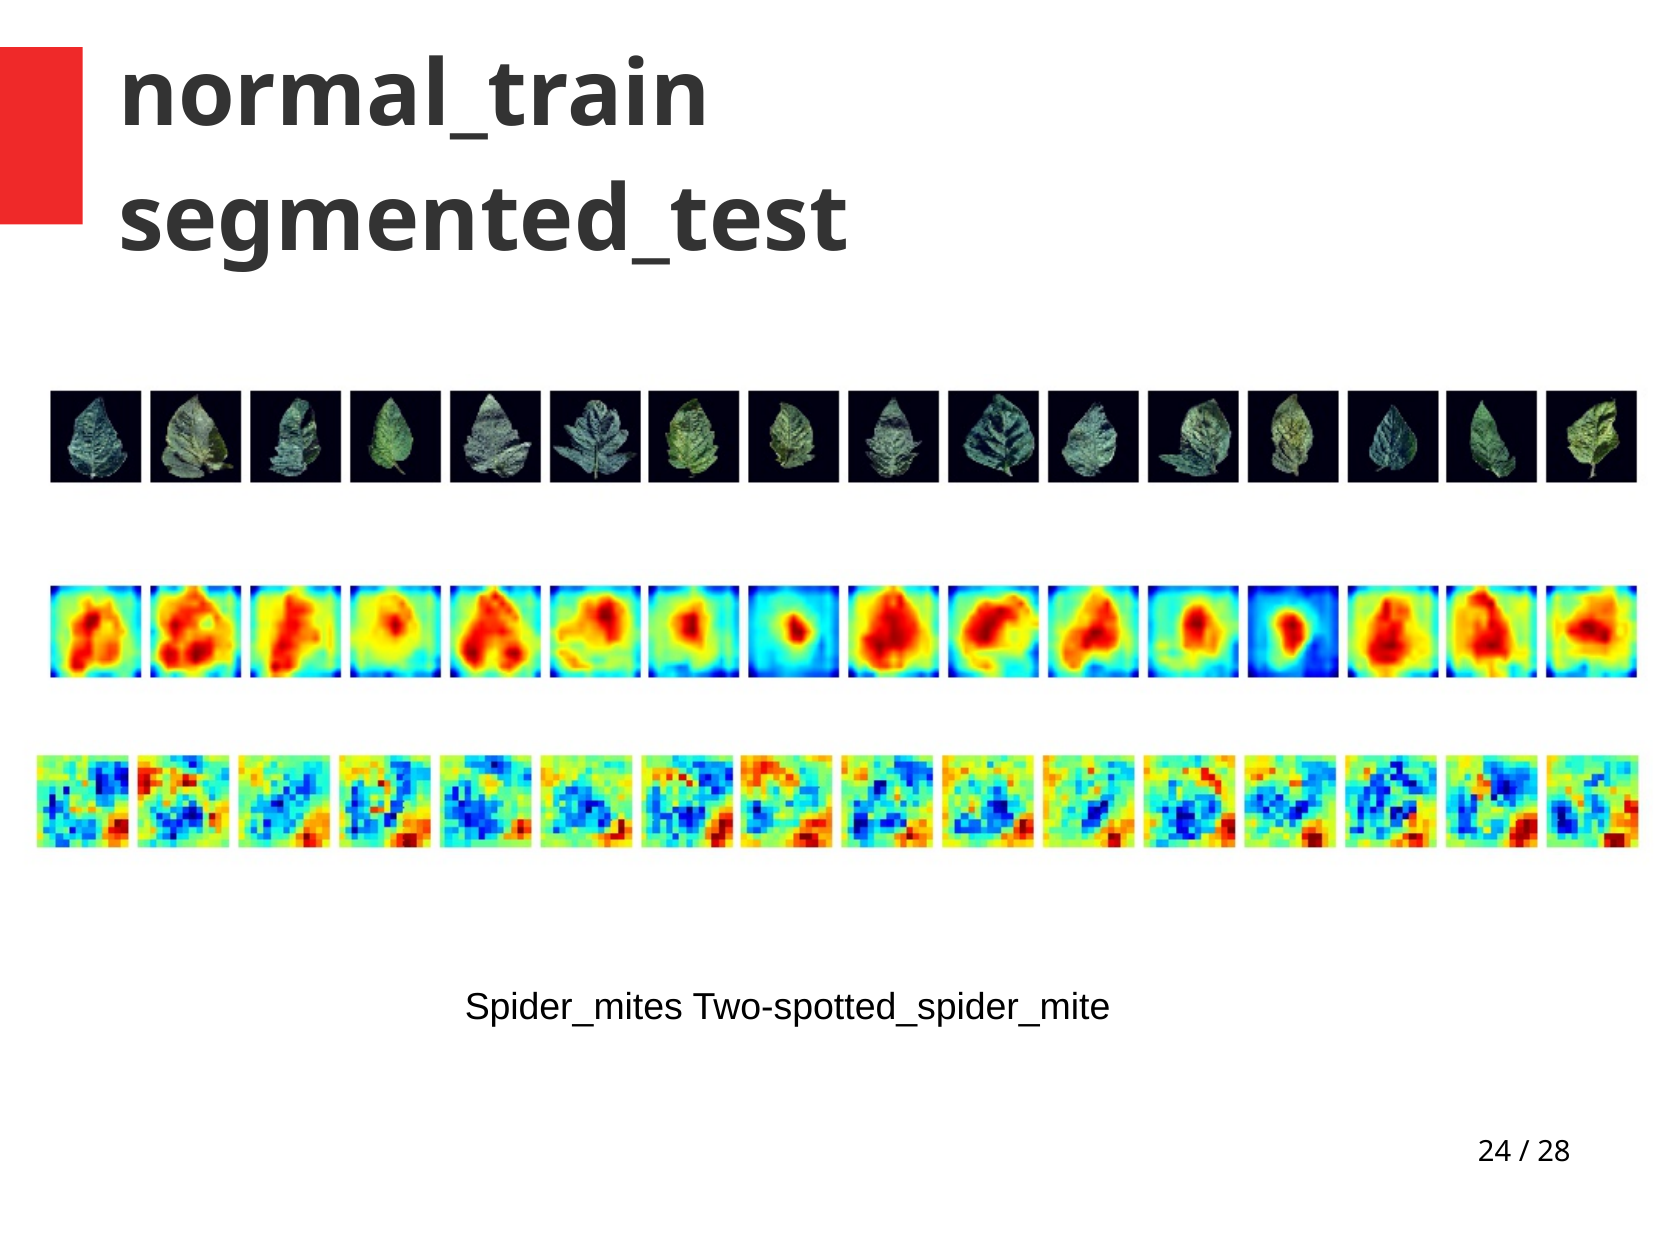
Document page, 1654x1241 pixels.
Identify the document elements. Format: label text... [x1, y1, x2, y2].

picture [0, 569, 1654, 715]
picture [0, 374, 1654, 520]
title normal_train segmented_test [118, 45, 1571, 260]
picture [0, 740, 1654, 886]
text_box Spider_mites Two-spotted_spider_mite [450, 978, 1126, 1036]
